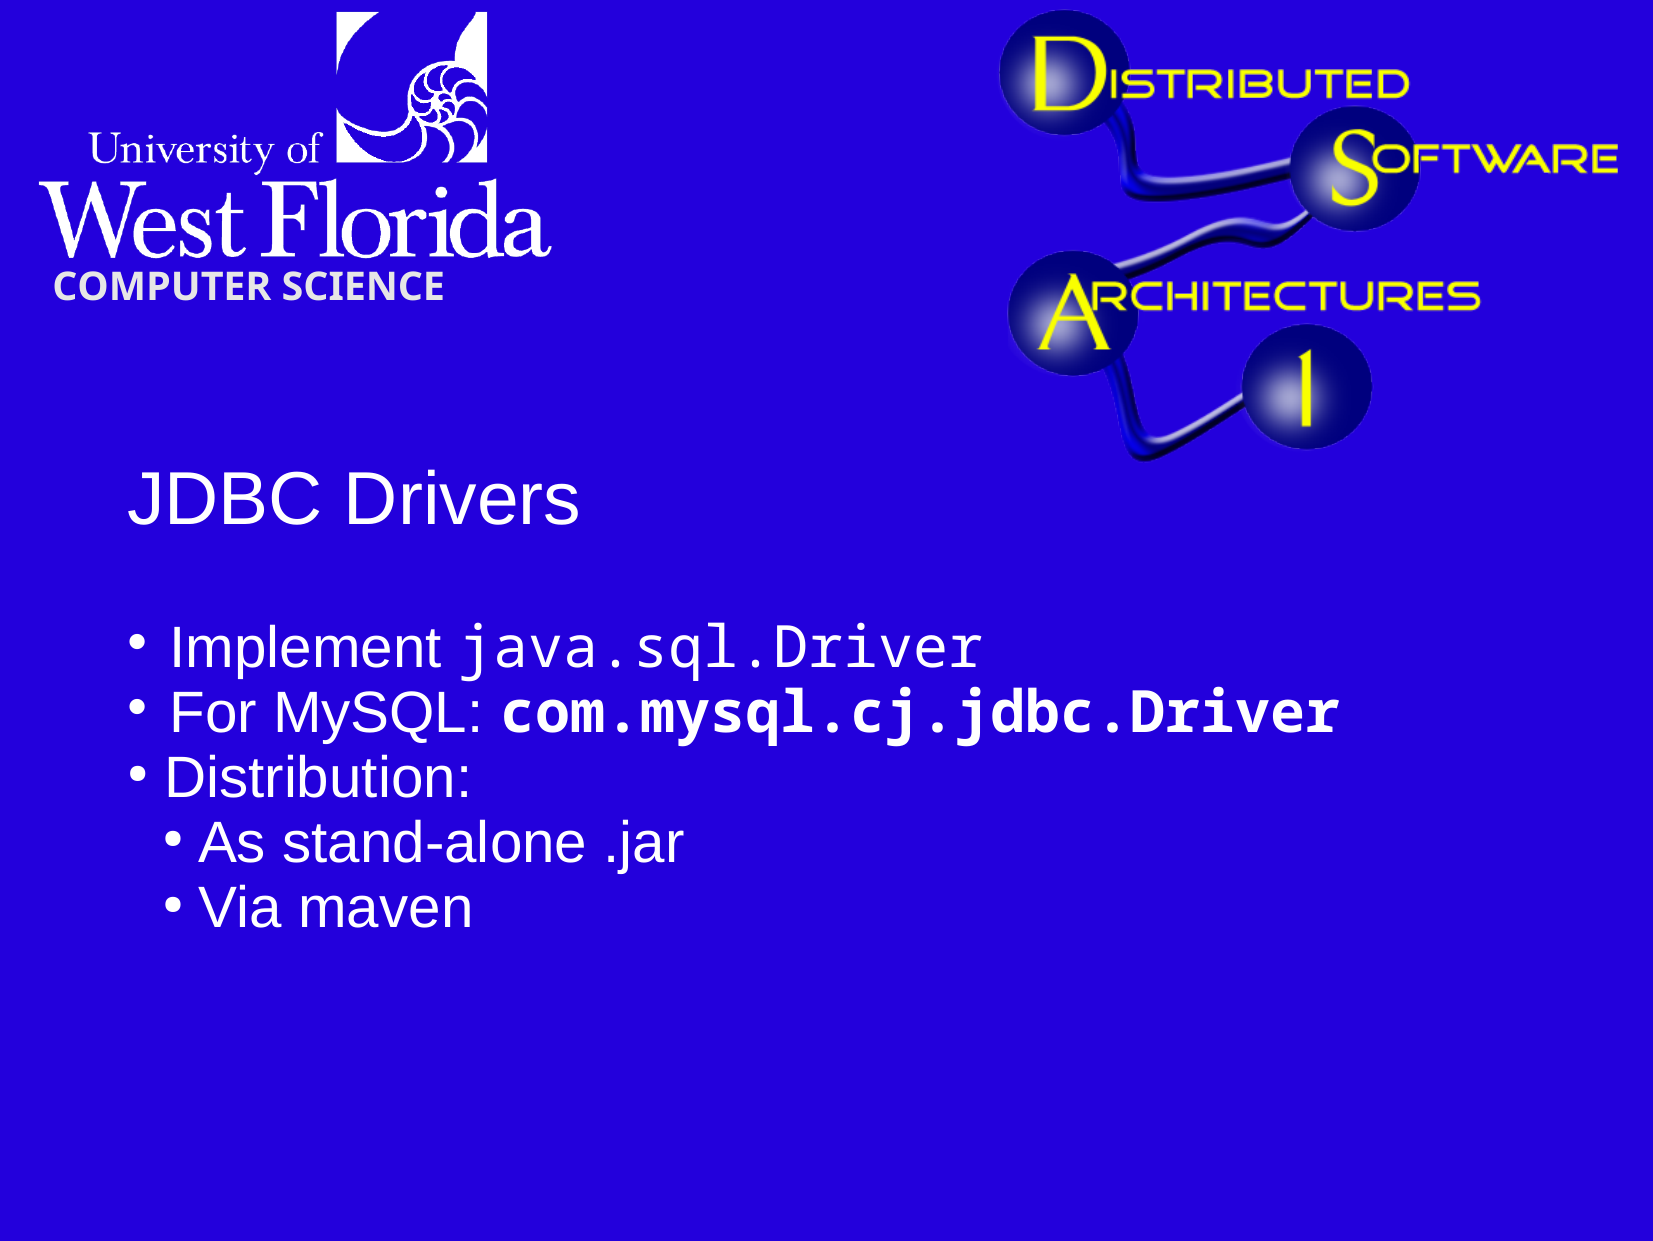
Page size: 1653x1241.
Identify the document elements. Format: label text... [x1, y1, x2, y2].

text_box COMPUTER SCIENCE [37, 262, 563, 316]
text_box JDBC Drivers Implement java.sql.Driver For MySQL: com.mysql.cj.jdbc.Driver Distribution: As stand-alone .jar Via maven [112, 450, 1426, 801]
picture [37, 0, 559, 262]
picture [910, 0, 1653, 506]
